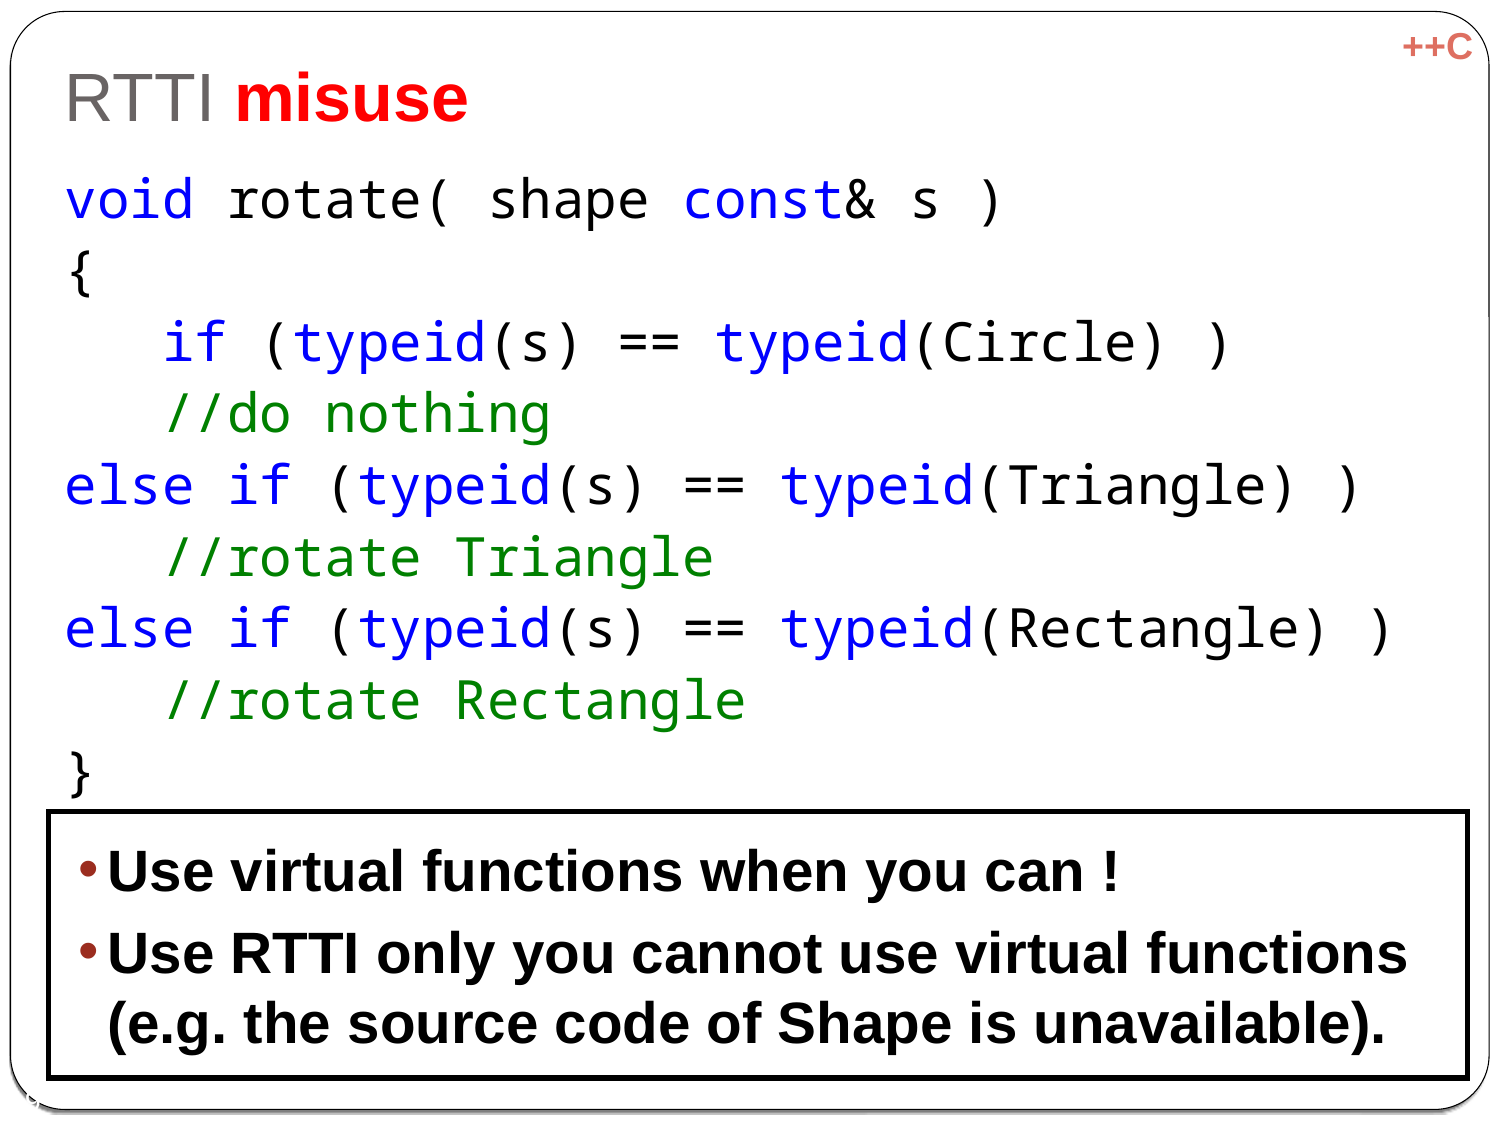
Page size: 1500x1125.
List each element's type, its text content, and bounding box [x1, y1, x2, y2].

title RTTI misuse [50, 45, 1450, 149]
list void rotate( shape const& s ) { if (typeid(s) == typeid(Circle) ) //do nothing else if (typeid(s) == typeid(Triangle) ) //rotate Triangle else if (typeid(s) == typeid(Rectangle) ) //rotate Rectangle } [50, 1078, 1450, 1088]
list void rotate( shape const& s ) { if (typeid(s) == typeid(Circle) ) //do nothing else if (typeid(s) == typeid(Triangle) ) //rotate Triangle else if (typeid(s) == typeid(Rectangle) ) //rotate Rectangle } [50, 149, 1450, 811]
slide_number <number> [0, 1074, 50, 1125]
text_box Use virtual functions when you can ! Use RTTI only you cannot use virtual functions (e.g. the source code of Shape is unavailable). [48, 811, 1468, 1078]
